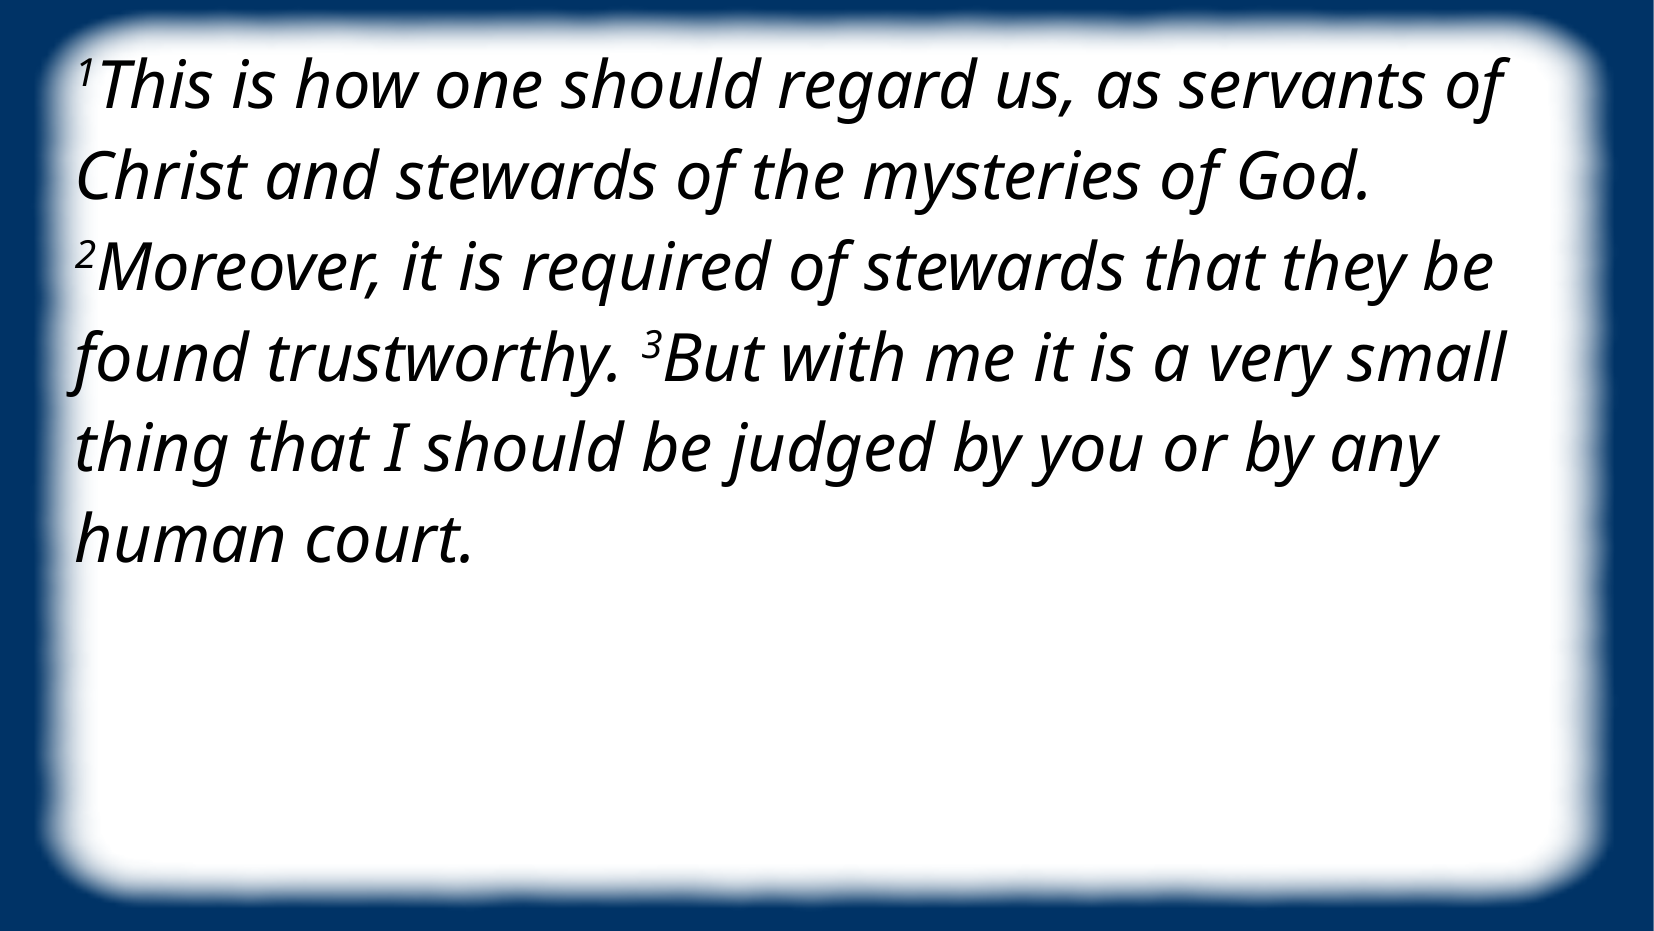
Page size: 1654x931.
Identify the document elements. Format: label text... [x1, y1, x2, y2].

text_box 1This is how one should regard us, as servants of Christ and stewards of the mysteries of God. 2Moreover, it is required of stewards that they be found trustworthy. 3But with me it is a very small thing that I should be judged by you or by any human court. [60, 30, 1576, 578]
picture [0, 0, 1654, 931]
